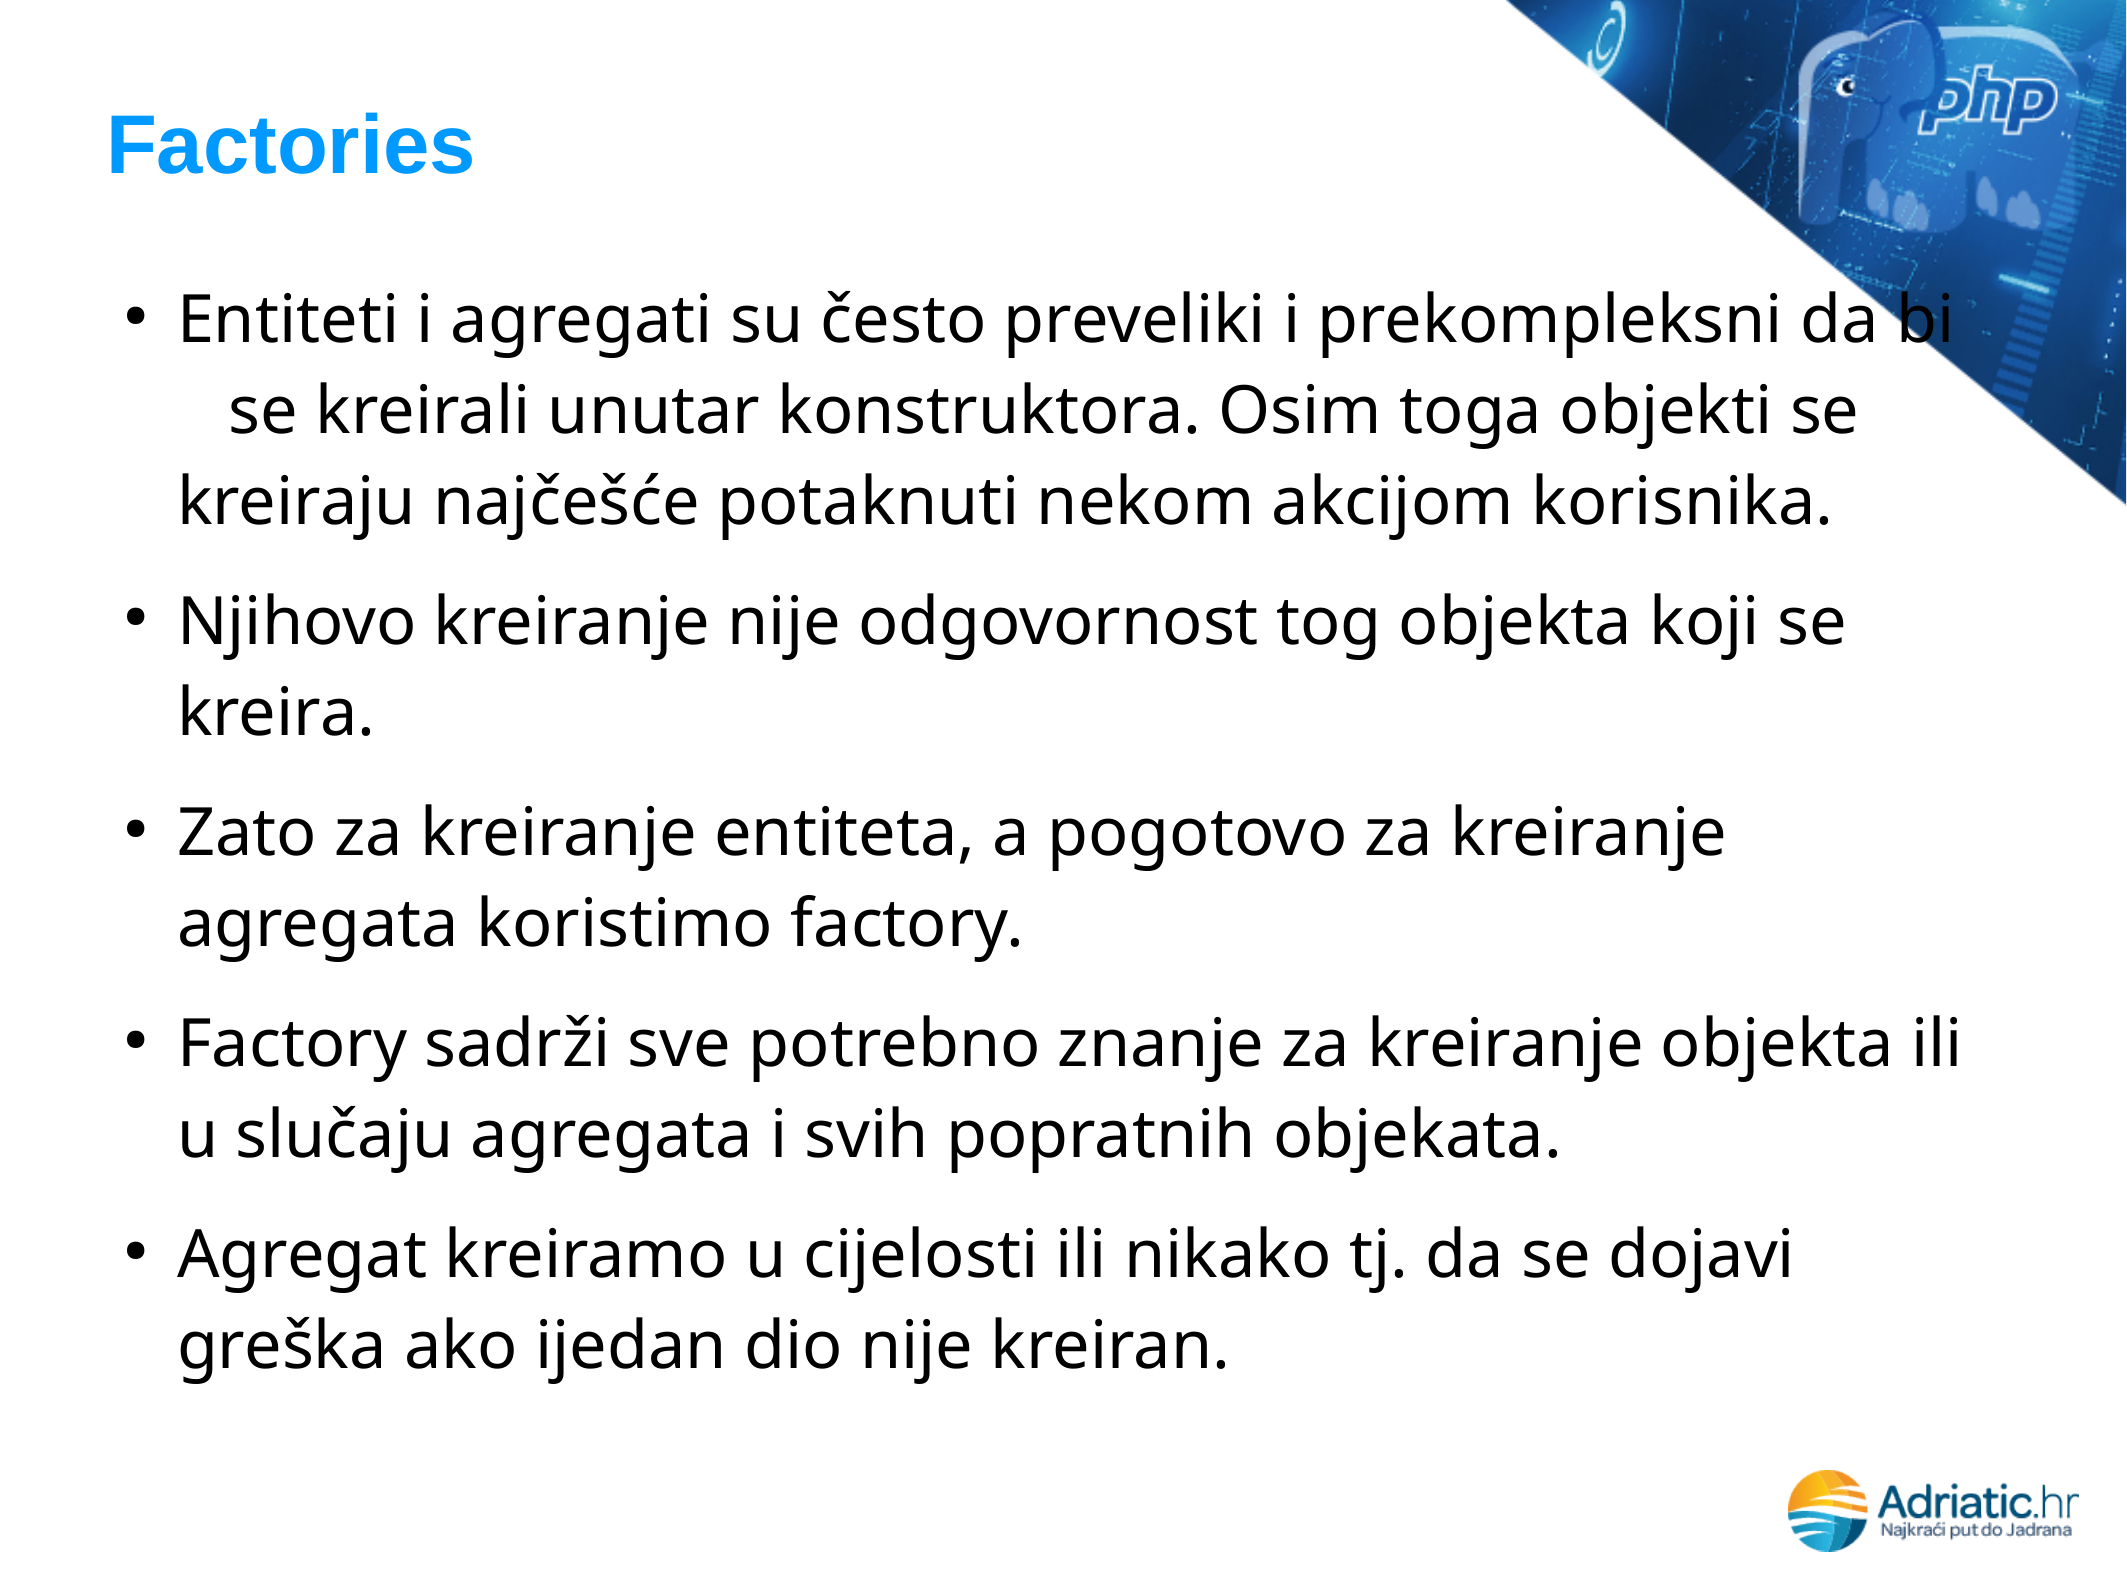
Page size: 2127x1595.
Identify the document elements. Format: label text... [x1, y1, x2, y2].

picture [1505, 0, 2127, 625]
list Entiteti i agregati su često preveliki i prekompleksni da bi se kreirali unutar konstruktora. Osim toga objekti se kreiraju najčešće potaknuti nekom akcijom korisnika. Njihovo kreiranje nije odgovornost tog objekta koji se kreira. Zato za kreiranje entiteta, a pogotovo za kreiranje agregata koristimo factory. Factory sadrži sve potrebno znanje za kreiranje objekta ili u slučaju agregata i svih popratnih objekata. Agregat kreiramo u cijelosti ili nikako tj. da se dojavi greška ako ijedan dio nije kreiran. [106, 271, 2020, 1453]
title Factories [106, 70, 1630, 219]
picture [1788, 1470, 2079, 1552]
